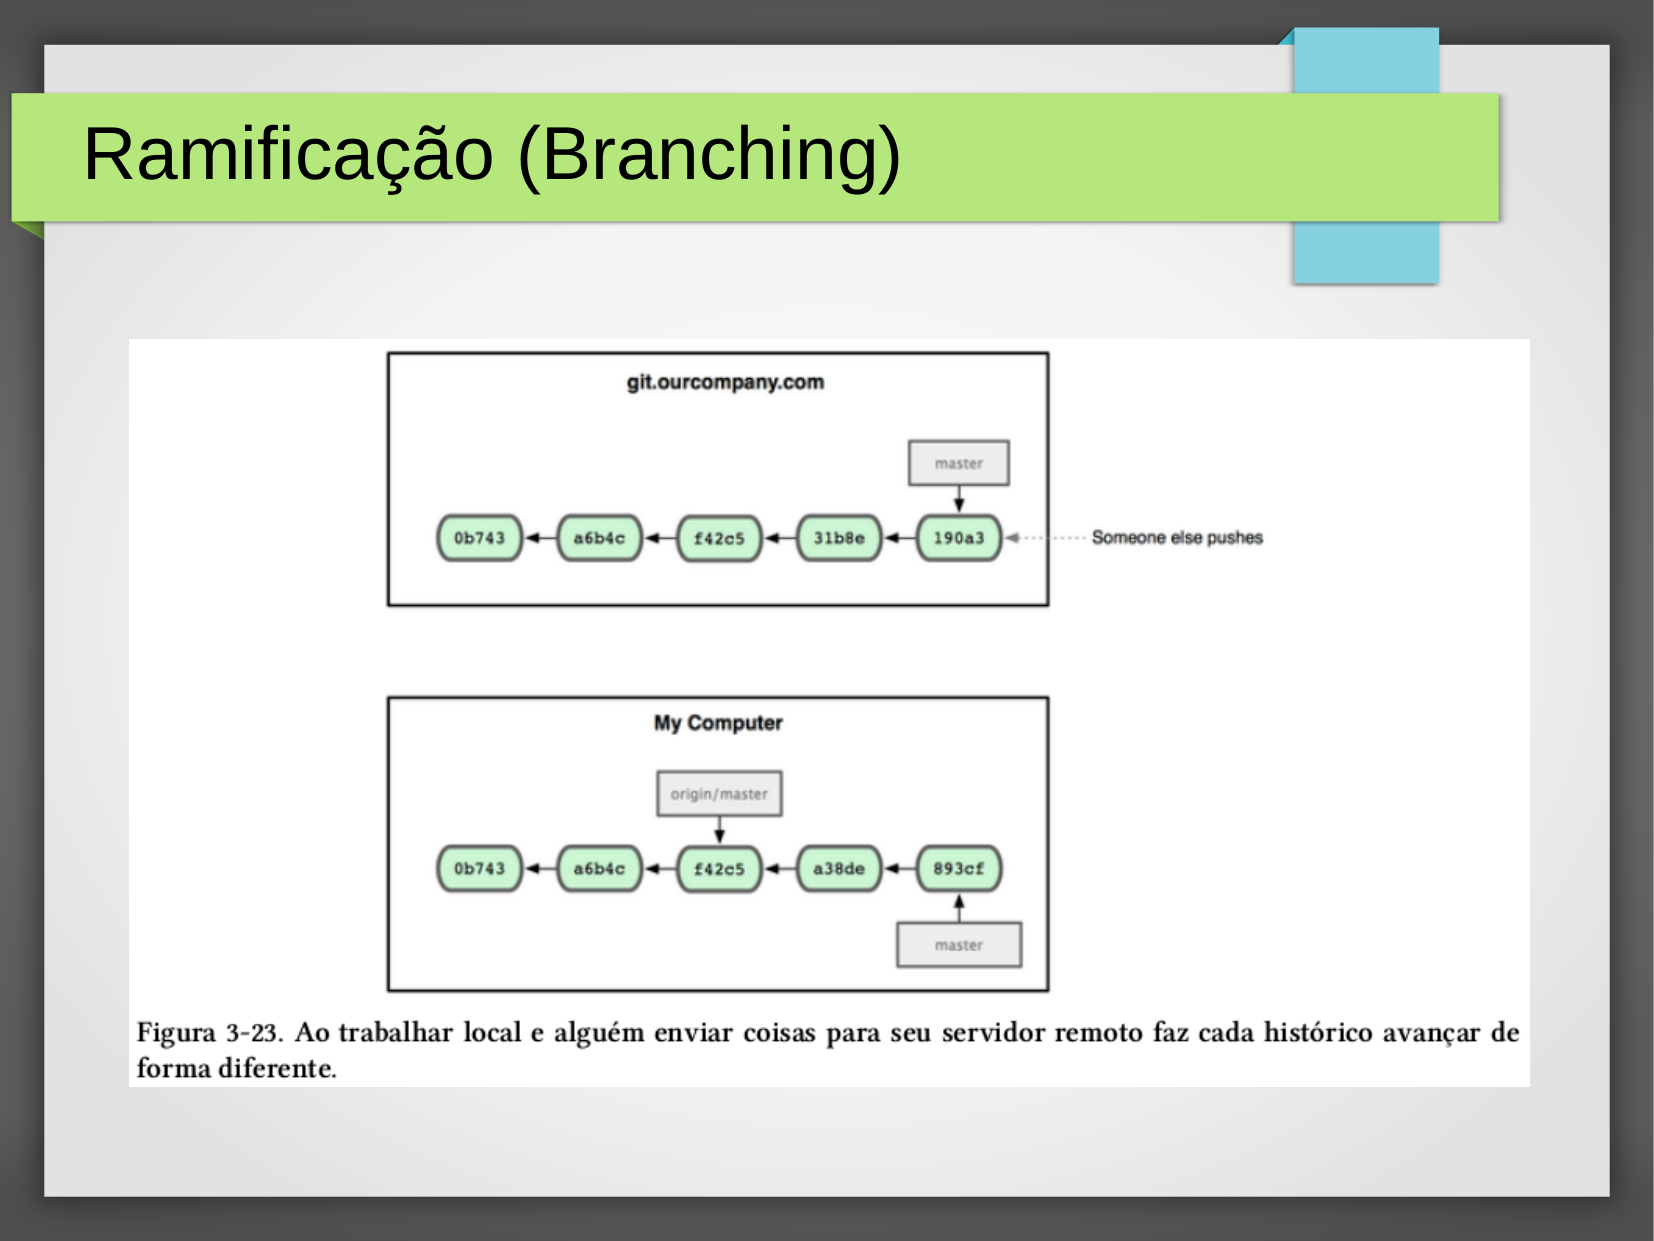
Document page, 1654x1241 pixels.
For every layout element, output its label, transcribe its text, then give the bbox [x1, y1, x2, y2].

title Ramificação (Branching) [82, 94, 1264, 213]
picture [0, 0, 1654, 1241]
